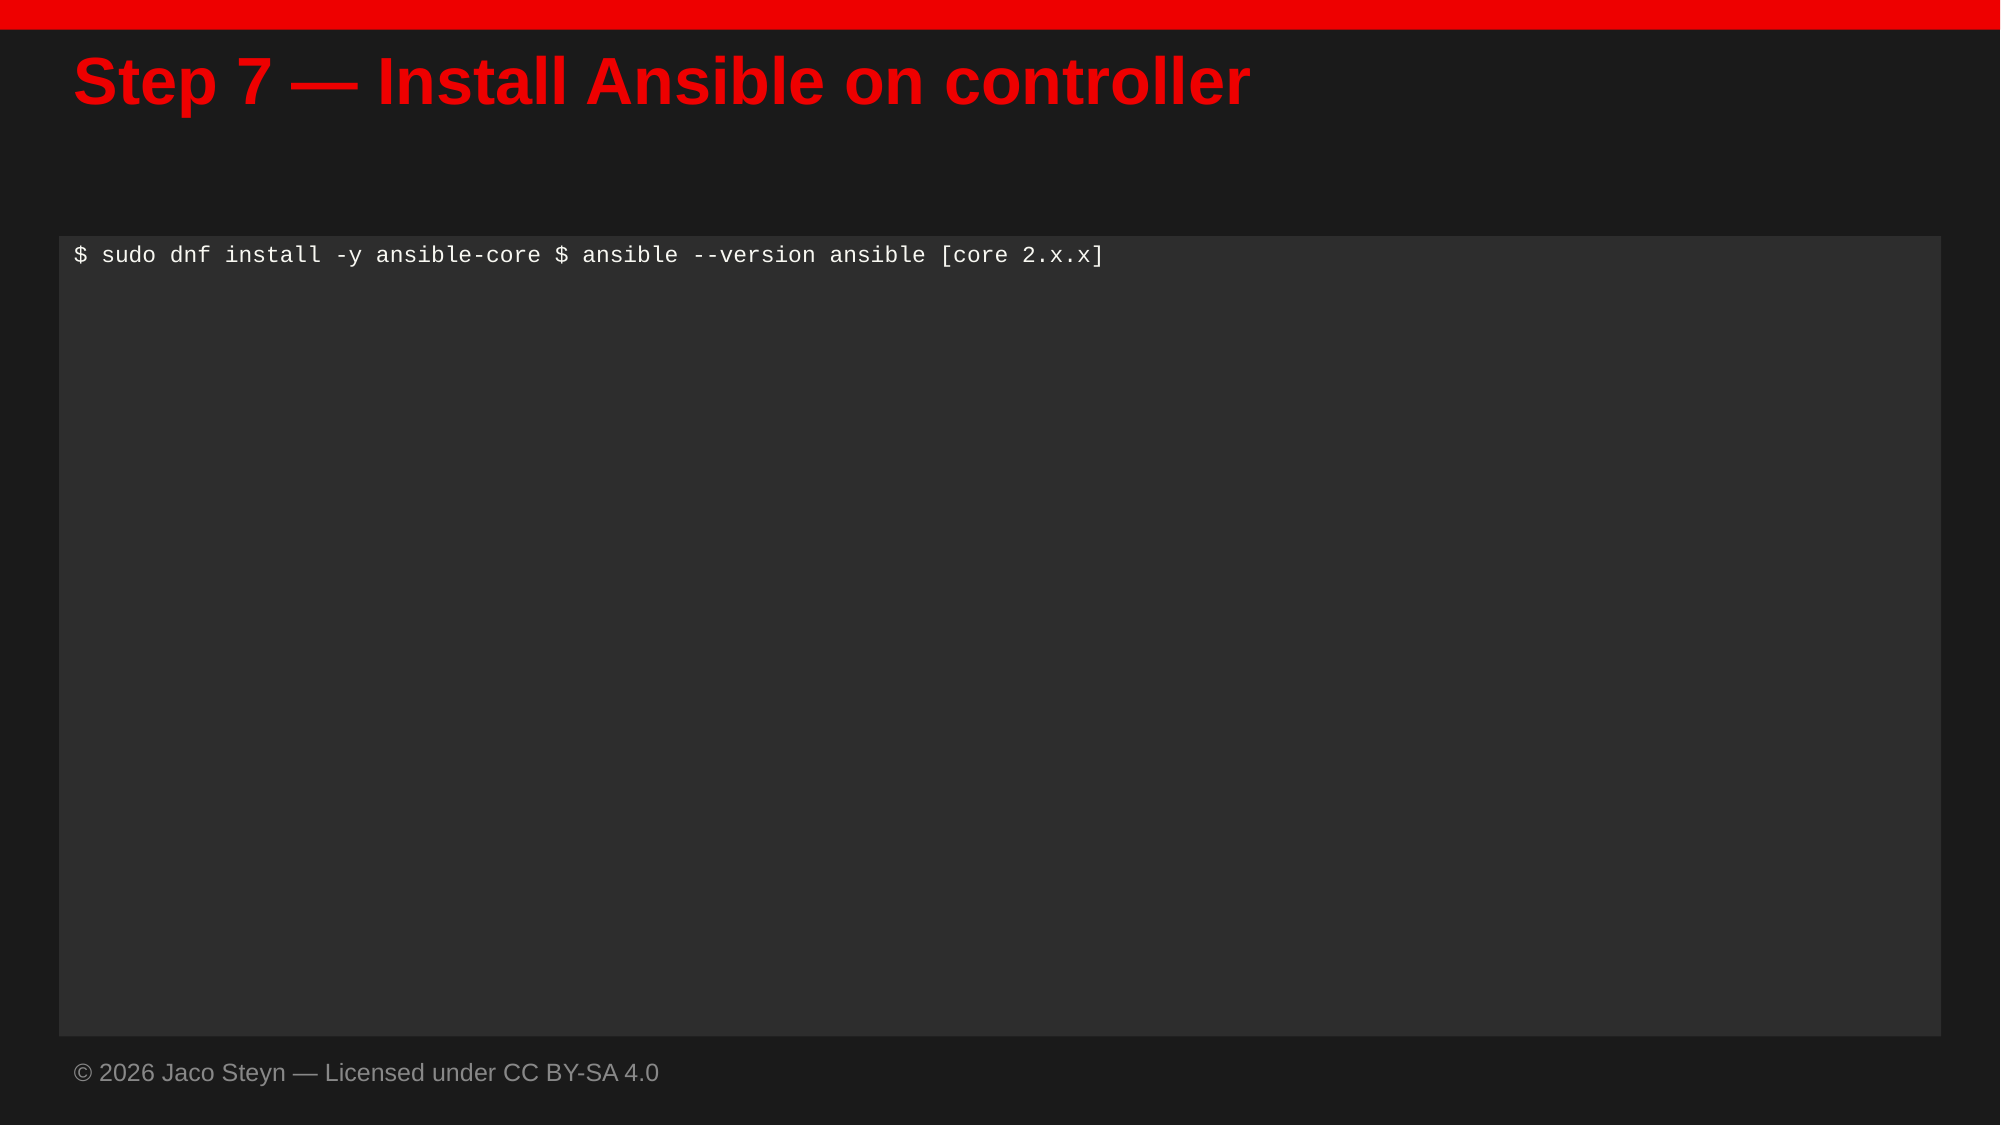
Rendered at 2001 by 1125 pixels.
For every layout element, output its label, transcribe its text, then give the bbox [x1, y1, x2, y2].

text_box Step 7 — Install Ansible on controller [59, 36, 1942, 208]
text_box © 2026 Jaco Steyn — Licensed under CC BY-SA 4.0 [59, 1051, 1942, 1093]
text_box [0, 0, 2001, 30]
text_box $ sudo dnf install -y ansible-core $ ansible --version ansible [core 2.x.x] [59, 236, 1942, 1037]
